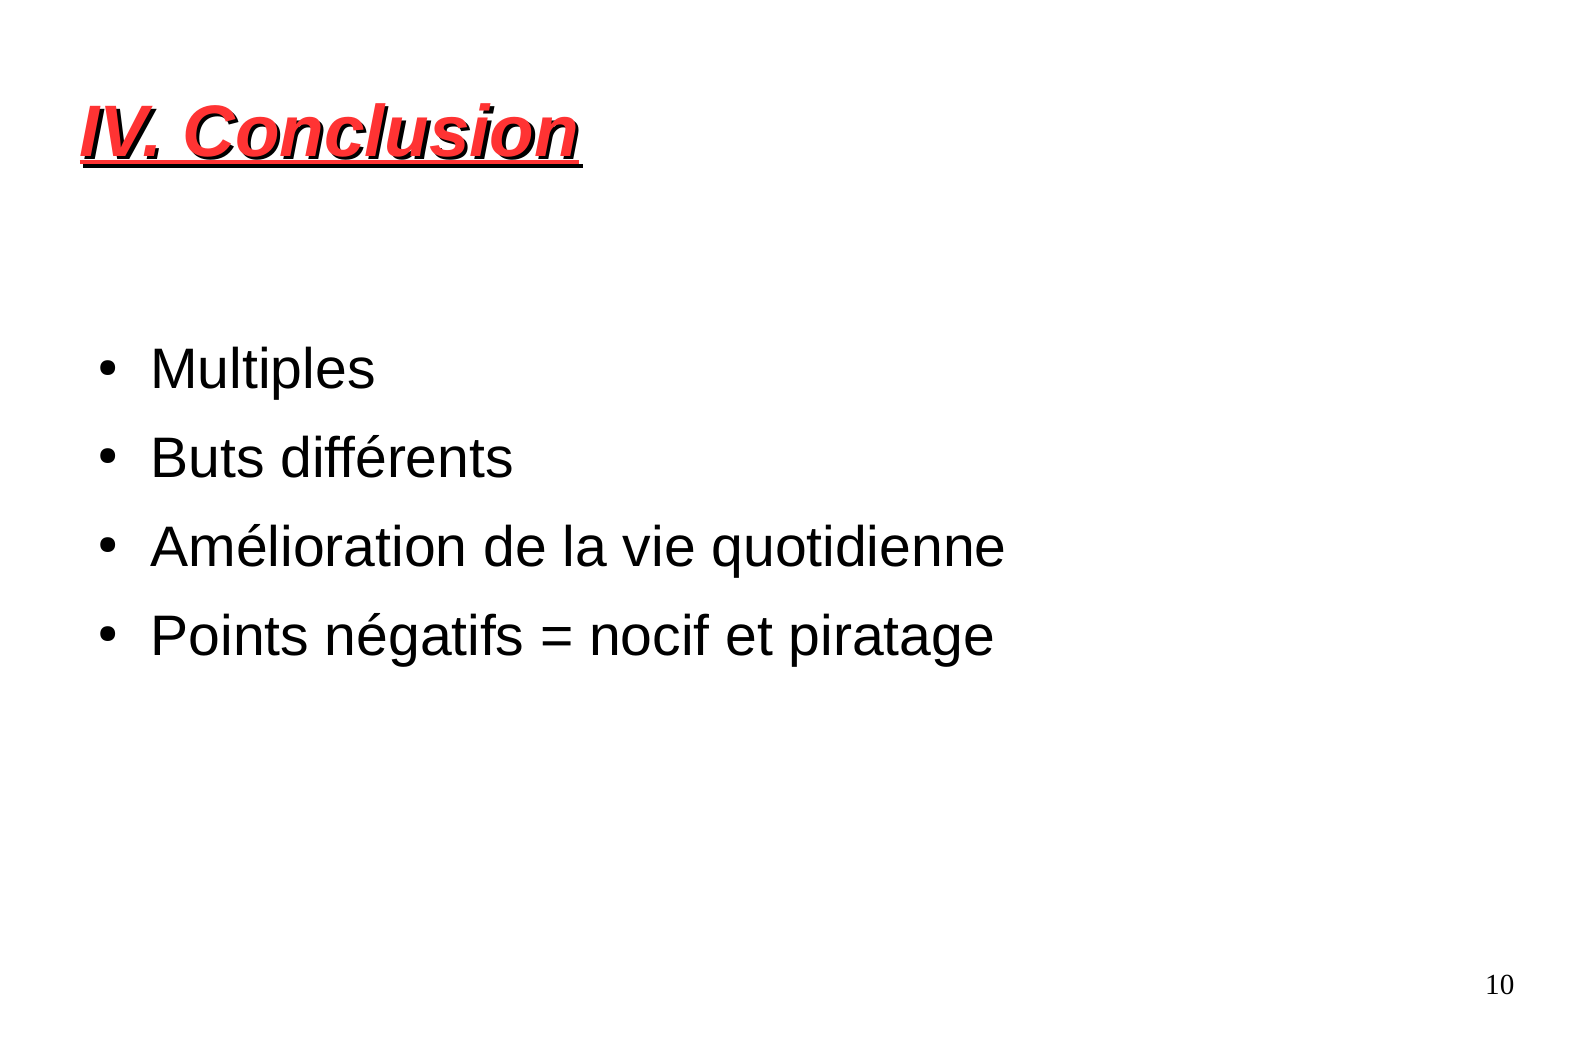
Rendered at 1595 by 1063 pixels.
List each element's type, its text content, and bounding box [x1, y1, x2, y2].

title IV. Conclusion [79, 42, 1515, 220]
list Multiples Buts différents Amélioration de la vie quotidienne Points négatifs = nocif et piratage [79, 248, 1515, 951]
